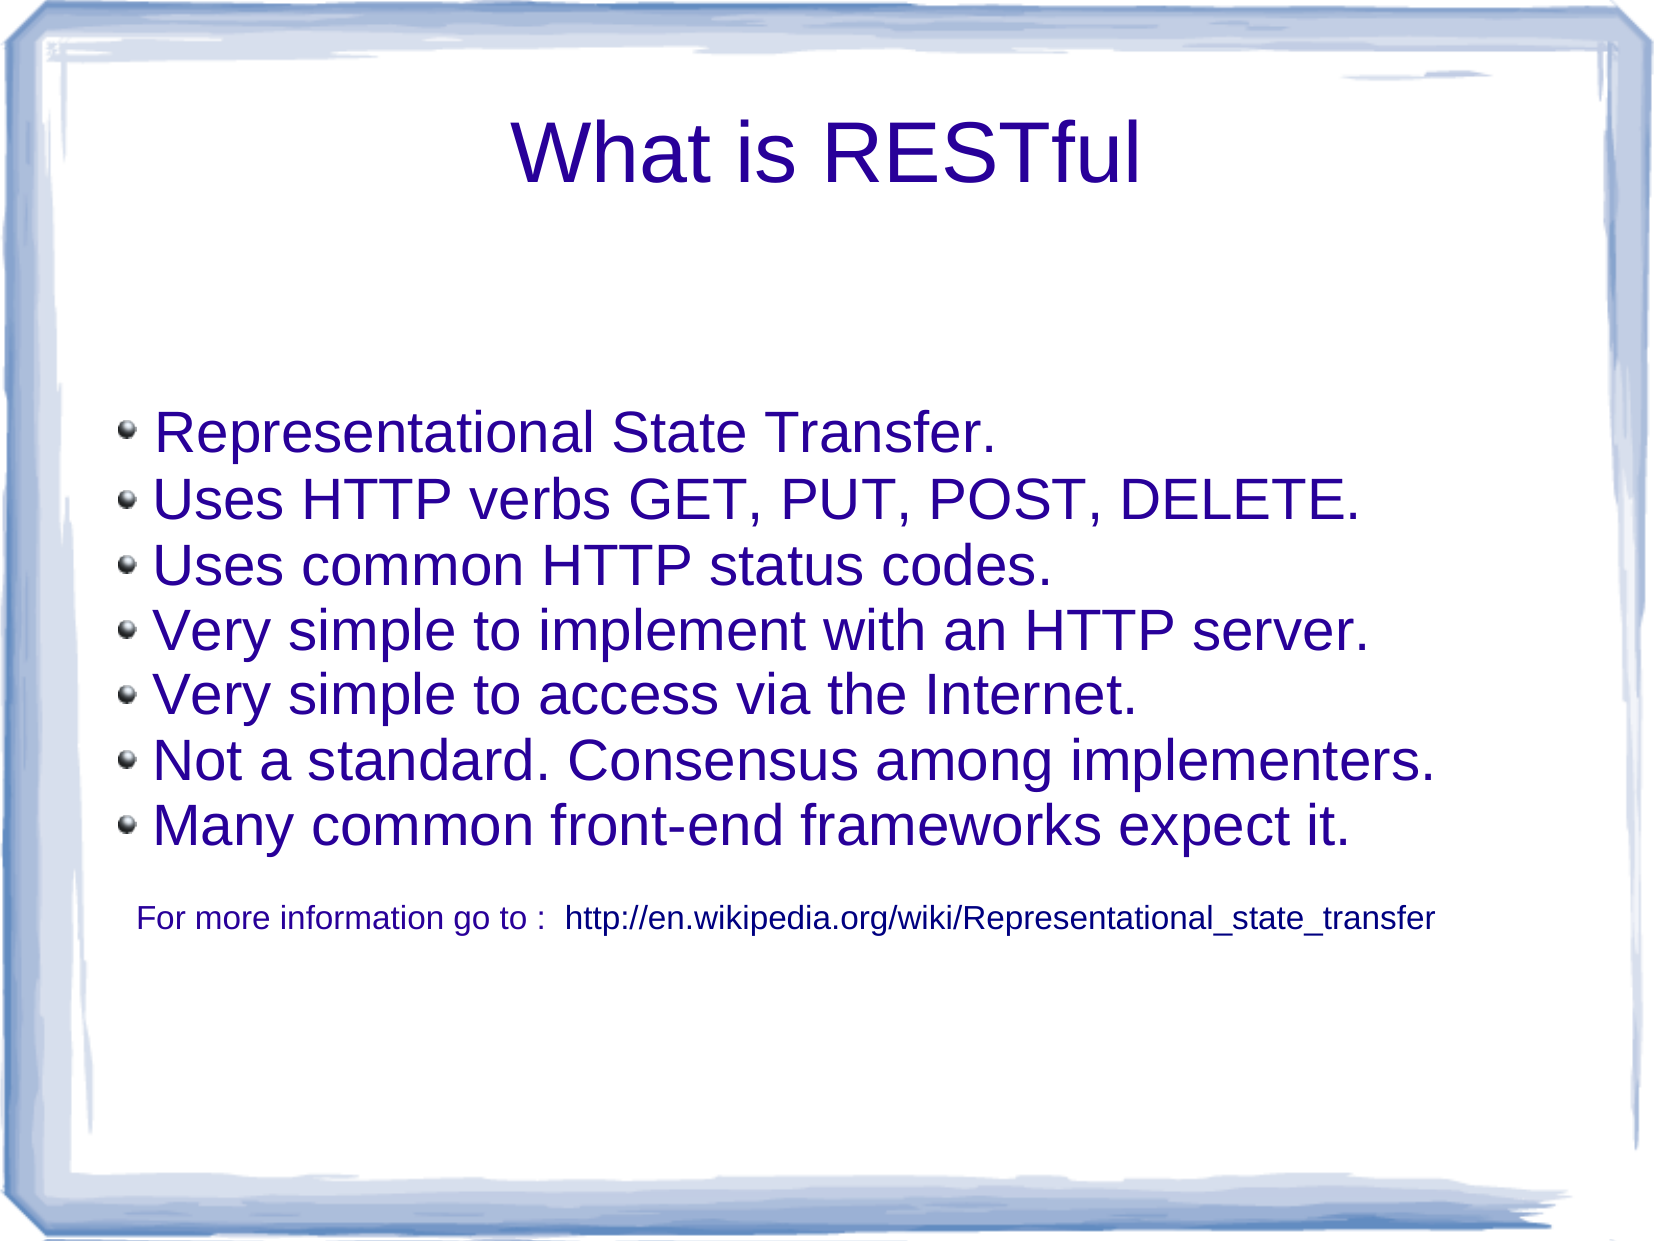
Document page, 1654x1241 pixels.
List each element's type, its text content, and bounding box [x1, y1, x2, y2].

subtitle Representational State Transfer. Uses HTTP verbs GET, PUT, POST, DELETE. Uses common HTTP status codes. Very simple to implement with an HTTP server. Very simple to access via the Internet. Not a standard. Consensus among implementers. Many common front-end frameworks expect it. For more information go to : http://en.wikipedia.org/wiki/Representational_state_transfer [118, 324, 1571, 1004]
picture [0, 0, 1654, 1241]
title What is RESTful [82, 49, 1571, 257]
